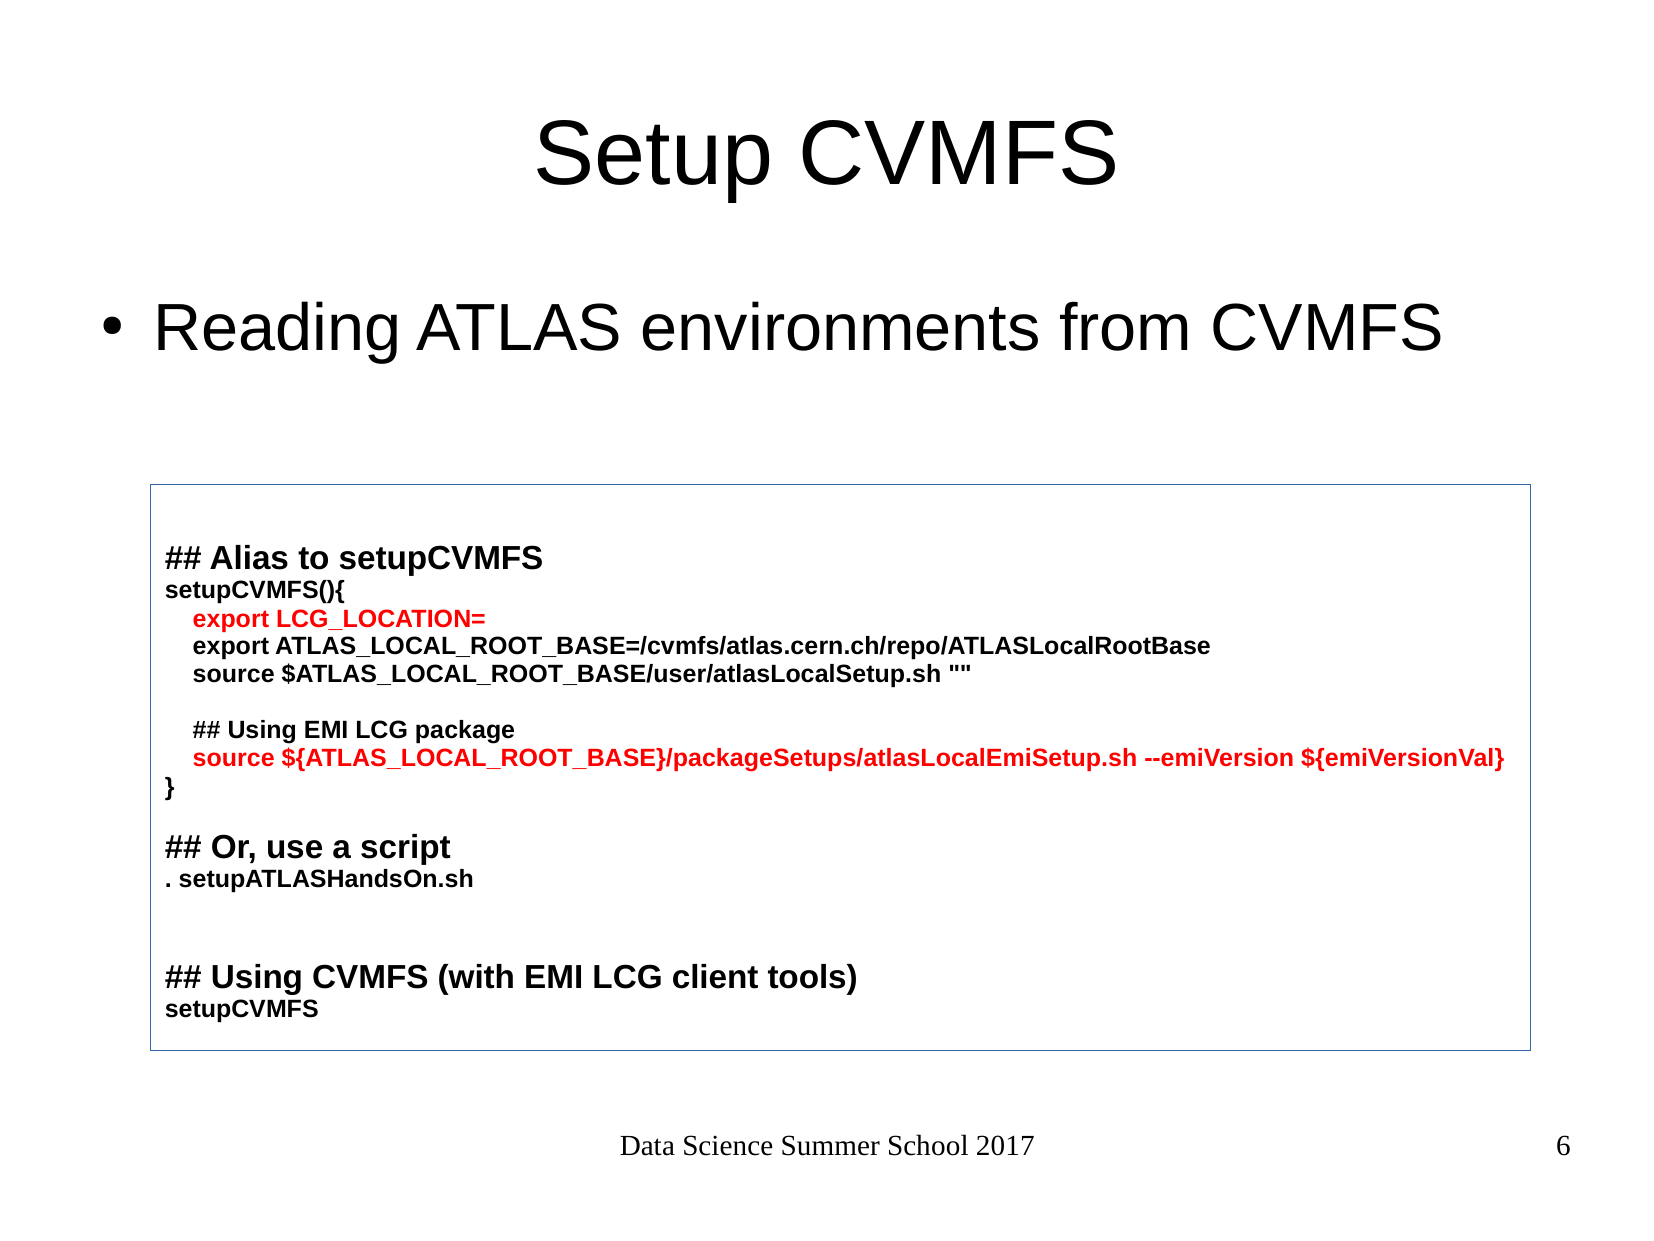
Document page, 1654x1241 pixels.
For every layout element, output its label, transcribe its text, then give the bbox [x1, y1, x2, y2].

list Reading ATLAS environments from CVMFS [82, 290, 1571, 1010]
title Setup CVMFS [82, 49, 1571, 257]
text_box ## Alias to setupCVMFS setupCVMFS(){ export LCG_LOCATION= export ATLAS_LOCAL_ROOT_BASE=/cvmfs/atlas.cern.ch/repo/ATLASLocalRootBase source $ATLAS_LOCAL_ROOT_BASE/user/atlasLocalSetup.sh "" ## Using EMI LCG package source ${ATLAS_LOCAL_ROOT_BASE}/packageSetups/atlasLocalEmiSetup.sh --emiVersion ${emiVersionVal} } ## Or, use a script . setupATLASHandsOn.sh ## Using CVMFS (with EMI LCG client tools) setupCVMFS [150, 484, 1531, 1051]
